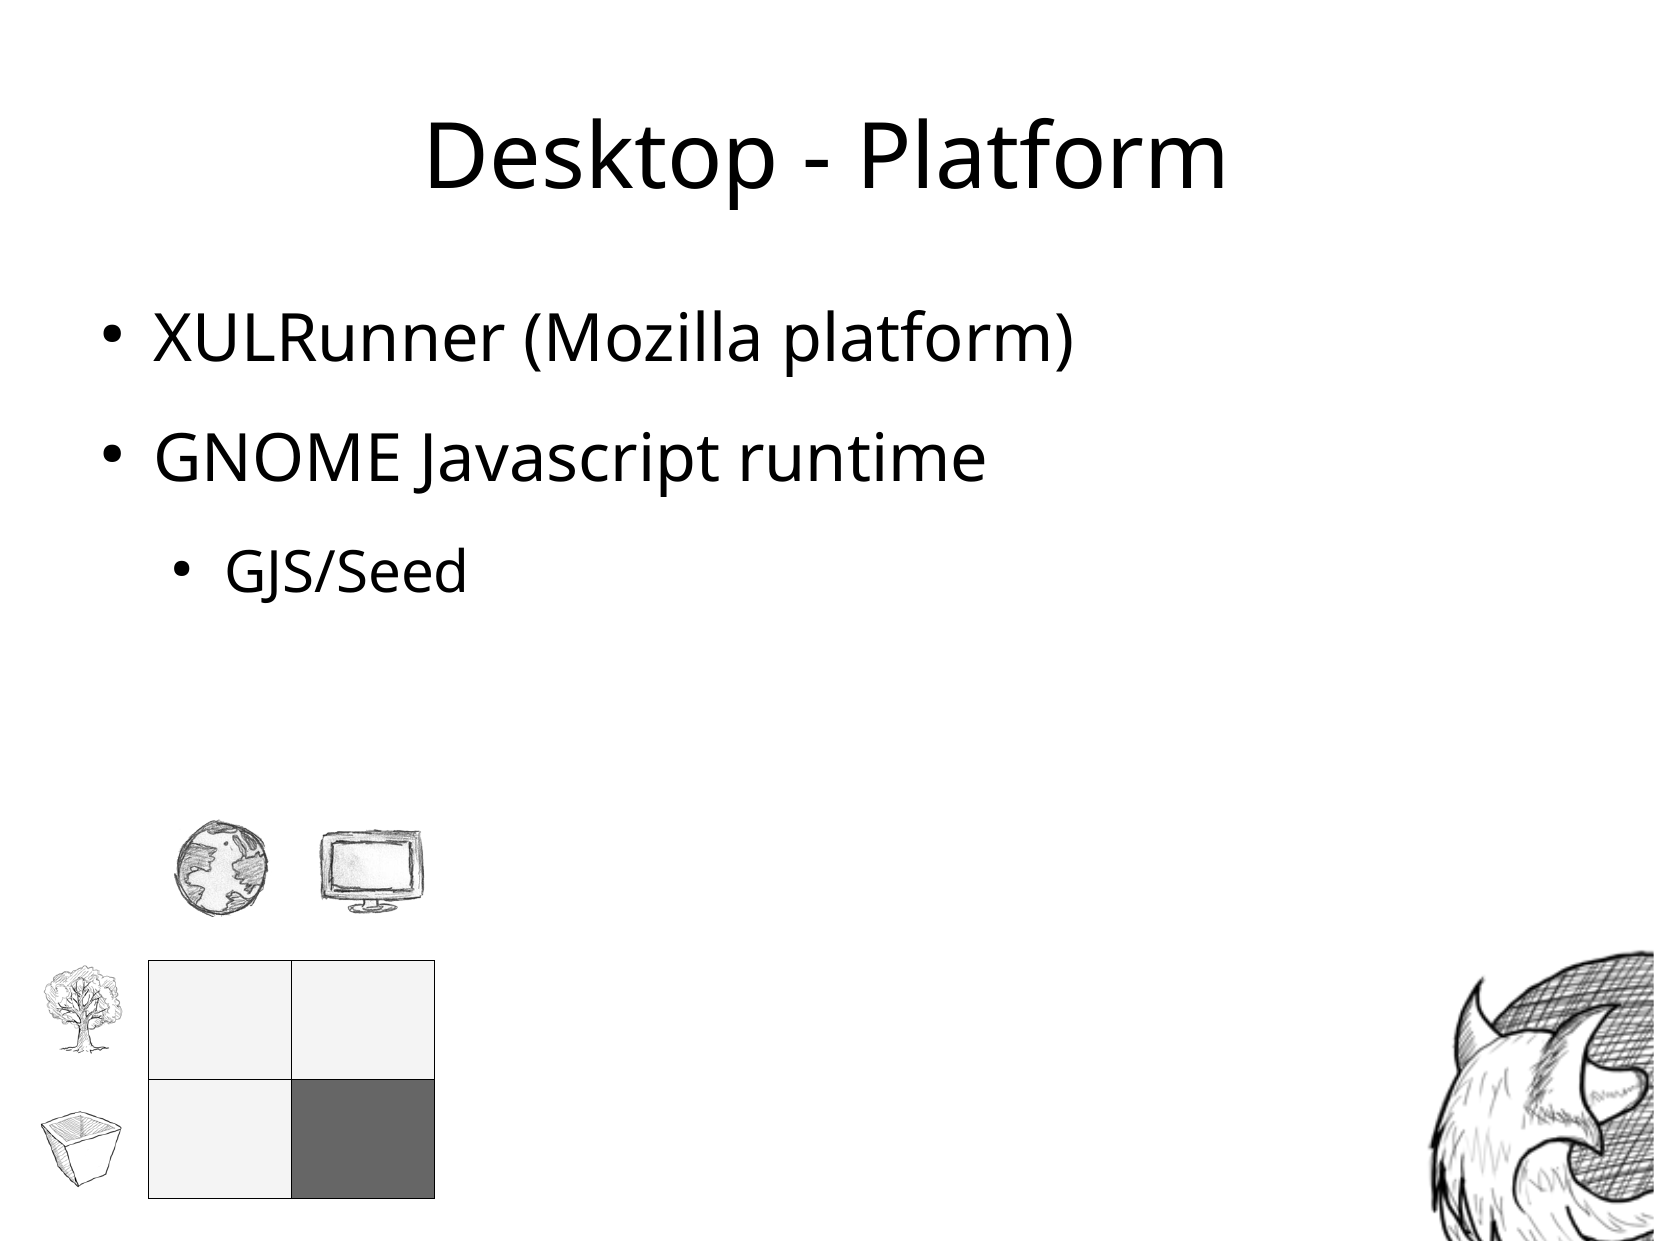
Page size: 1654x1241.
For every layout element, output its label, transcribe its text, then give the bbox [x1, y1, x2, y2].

text_box [148, 1109, 435, 1199]
picture [29, 1091, 138, 1199]
picture [1386, 915, 1654, 1241]
title Desktop - Platform [82, 49, 1571, 257]
picture [29, 960, 82, 1068]
list XULRunner (Mozilla platform) GNOME Javascript runtime GJS/Seed [82, 290, 1571, 1109]
